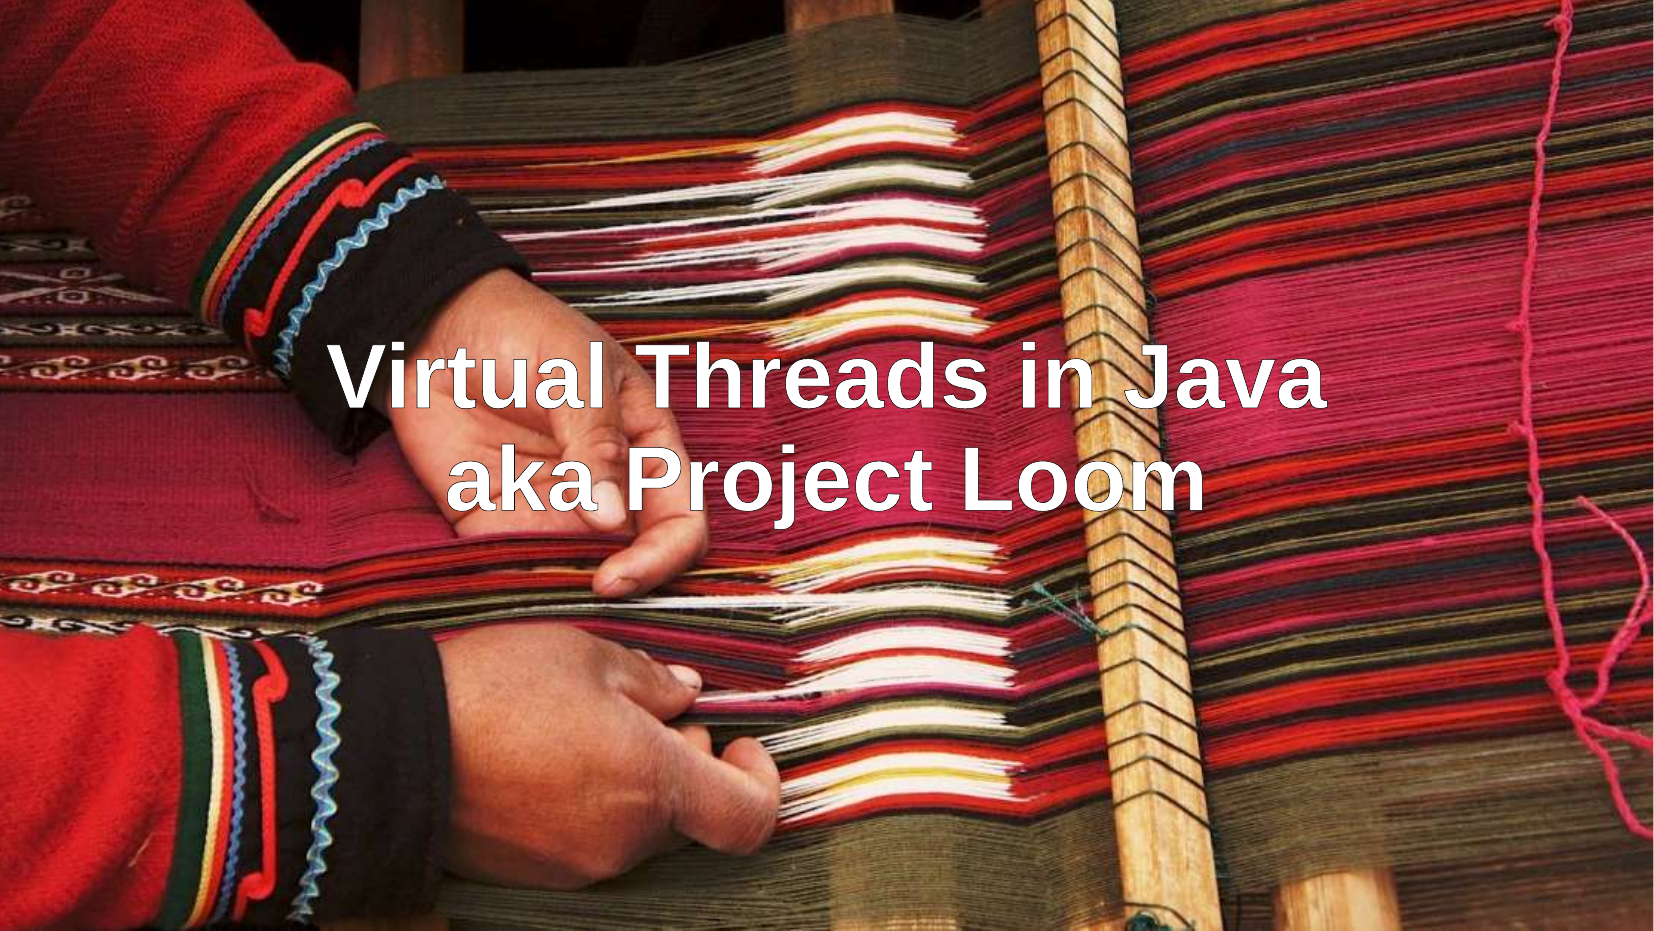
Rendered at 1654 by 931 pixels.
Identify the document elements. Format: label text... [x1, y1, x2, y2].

title Virtual Threads in Java aka Project Loom [82, 324, 1571, 530]
picture [0, 0, 1654, 931]
